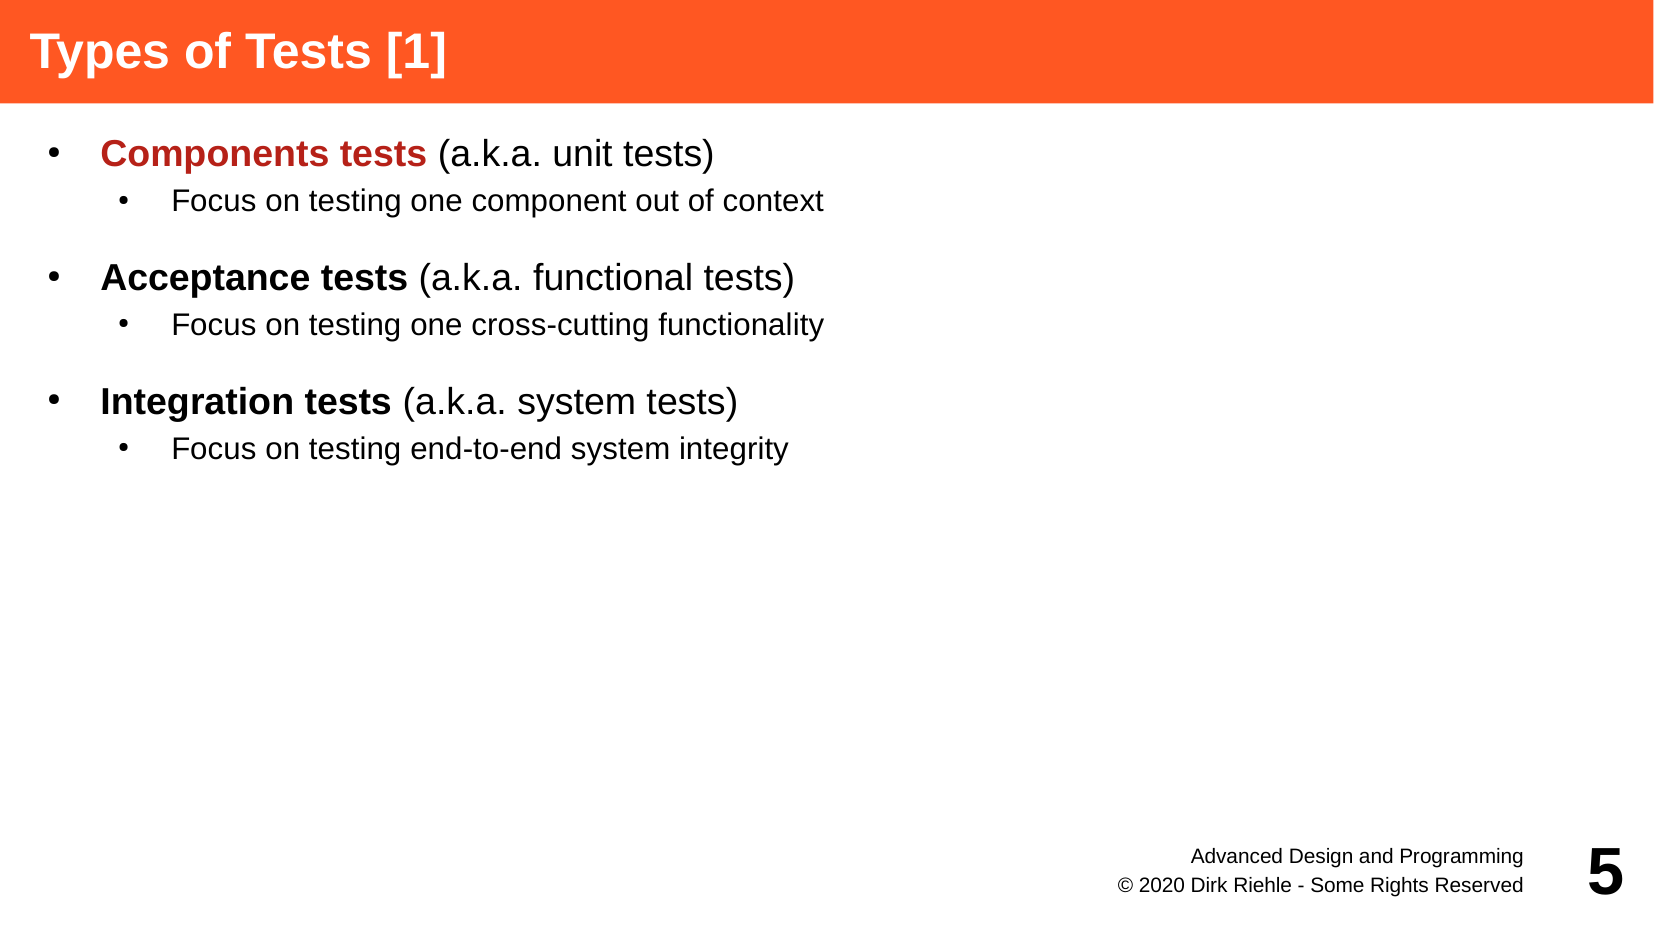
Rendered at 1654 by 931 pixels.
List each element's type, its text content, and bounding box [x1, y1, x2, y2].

title Types of Tests [1] [0, 0, 1654, 104]
list Components tests (a.k.a. unit tests) Focus on testing one component out of context Acceptance tests (a.k.a. functional tests) Focus on testing one cross-cutting functionality Integration tests (a.k.a. system tests) Focus on testing end-to-end system integrity [29, 132, 1625, 813]
